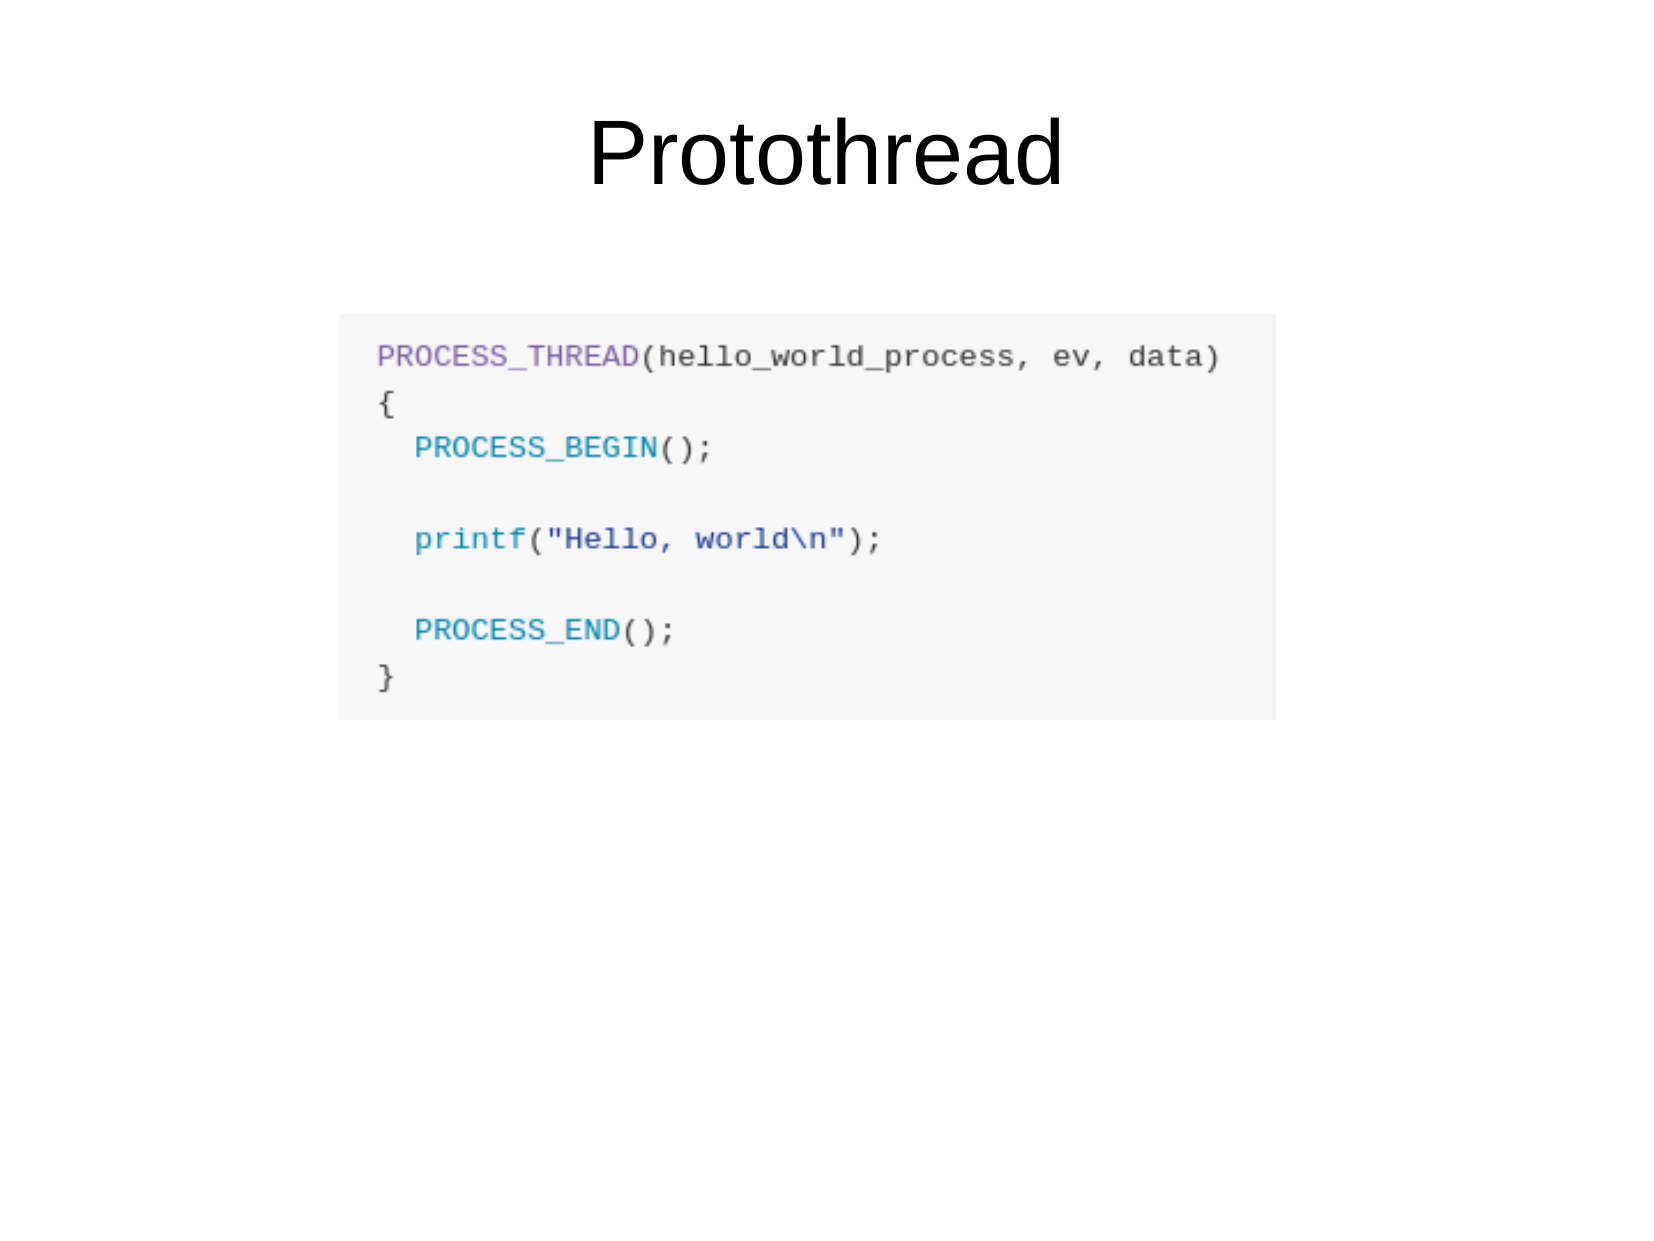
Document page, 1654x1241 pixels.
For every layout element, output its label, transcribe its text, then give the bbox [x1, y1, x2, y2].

title Protothread [82, 49, 1571, 257]
picture [339, 314, 1276, 721]
